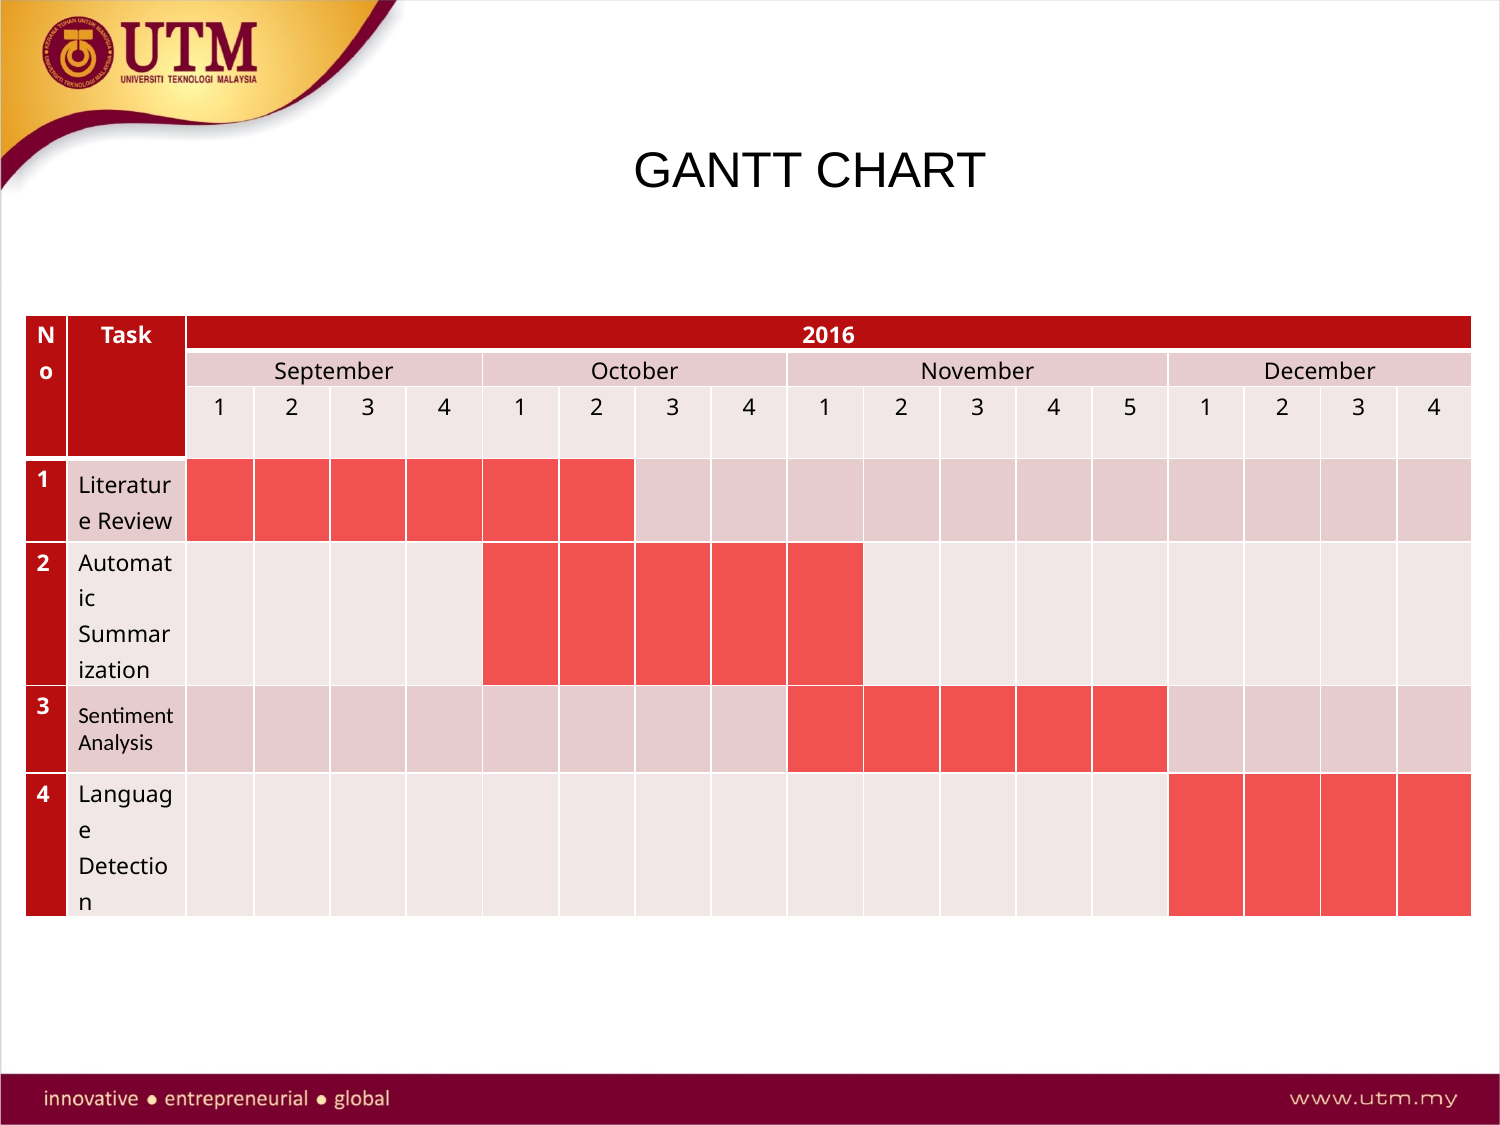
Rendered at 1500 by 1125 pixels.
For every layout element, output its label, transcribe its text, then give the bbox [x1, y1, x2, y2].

table_cell [1169, 543, 1243, 685]
table_cell [712, 543, 786, 685]
table_cell 4 [1017, 387, 1091, 458]
table_cell 2 [560, 387, 634, 458]
table_header No [26, 316, 66, 456]
table_cell [712, 774, 786, 916]
table_cell [636, 774, 710, 916]
table_cell [1321, 686, 1396, 772]
table_cell [864, 686, 939, 772]
table_cell [483, 774, 558, 916]
table_cell 3 [941, 387, 1015, 458]
table_cell [1245, 774, 1320, 916]
table_cell [788, 774, 863, 916]
table_cell [255, 543, 329, 685]
table_cell 3 [331, 387, 405, 458]
table_cell [864, 459, 939, 541]
table_cell Automatic Summarization [68, 543, 185, 685]
table_cell [1017, 686, 1091, 772]
table_cell [1017, 543, 1091, 685]
table_cell [941, 459, 1015, 541]
table_cell 3 [26, 686, 66, 772]
table_cell [1093, 459, 1167, 541]
table_cell [1321, 459, 1396, 541]
table_cell [1398, 459, 1471, 541]
table_cell [1245, 543, 1320, 685]
table_cell [483, 543, 558, 685]
table_cell 3 [1321, 387, 1396, 458]
table_cell 2 [255, 387, 329, 458]
table_cell [864, 543, 939, 685]
table_cell 2 [1245, 387, 1320, 458]
table_cell [1321, 543, 1396, 685]
table_cell October [483, 353, 786, 386]
table_cell 3 [636, 387, 710, 458]
table_cell [788, 459, 863, 541]
table_cell 4 [1398, 387, 1471, 458]
table_cell 4 [712, 387, 786, 458]
table_cell [1093, 686, 1167, 772]
table_cell [864, 774, 939, 916]
table_cell [483, 459, 558, 541]
picture [0, 0, 1500, 1125]
table_cell [712, 459, 786, 541]
table_cell November [788, 353, 1167, 386]
table_cell [1321, 774, 1396, 916]
table_cell [560, 459, 634, 541]
table_cell [1398, 543, 1471, 685]
table_cell 1 [187, 387, 253, 458]
table_cell [1169, 459, 1243, 541]
table_cell [712, 686, 786, 772]
table_cell [636, 543, 710, 685]
table_cell [483, 686, 558, 772]
table_cell 1 [26, 461, 66, 541]
table_cell [1398, 774, 1471, 916]
table_cell [1017, 774, 1091, 916]
table_cell Sentiment Analysis [68, 686, 185, 772]
table_cell [255, 774, 329, 916]
table_cell [187, 774, 253, 916]
table_cell [407, 459, 482, 541]
table_cell [788, 543, 863, 685]
table_cell [331, 543, 405, 685]
table_cell [560, 543, 634, 685]
text_box GANTT CHART [585, 135, 1036, 206]
table_cell [560, 774, 634, 916]
table_cell [407, 543, 482, 685]
table_cell 4 [26, 774, 66, 916]
table_cell [407, 774, 482, 916]
table_cell 5 [1093, 387, 1167, 458]
table_cell [187, 543, 253, 685]
table_cell [941, 543, 1015, 685]
table_cell Language Detection [68, 774, 185, 916]
table_cell 1 [483, 387, 558, 458]
table_cell 4 [407, 387, 482, 458]
table_cell [407, 686, 482, 772]
table_cell [636, 686, 710, 772]
table_cell 1 [1169, 387, 1243, 458]
table_cell [941, 686, 1015, 772]
table_cell [255, 686, 329, 772]
table_cell [331, 774, 405, 916]
table_cell [187, 459, 253, 541]
table_cell [636, 459, 710, 541]
table_cell [1398, 686, 1471, 772]
table_cell 1 [788, 387, 863, 458]
table_cell Literature Review [68, 461, 185, 541]
table_cell [331, 686, 405, 772]
table_cell [1093, 774, 1167, 916]
table_cell [187, 686, 253, 772]
table_header 2016 [187, 316, 1471, 348]
table_cell 2 [864, 387, 939, 458]
table_cell [941, 774, 1015, 916]
table_cell [1245, 459, 1320, 541]
table_cell [255, 459, 329, 541]
table_cell [1169, 774, 1243, 916]
table_cell [788, 686, 863, 772]
table_header Task [68, 316, 185, 456]
table_cell 2 [26, 543, 66, 685]
table_cell [331, 459, 405, 541]
table_cell December [1169, 353, 1471, 386]
table_cell [560, 686, 634, 772]
table_cell [1245, 686, 1320, 772]
table_cell [1169, 686, 1243, 772]
table_cell September [187, 353, 482, 386]
table_cell [1093, 543, 1167, 685]
table_cell [1017, 459, 1091, 541]
